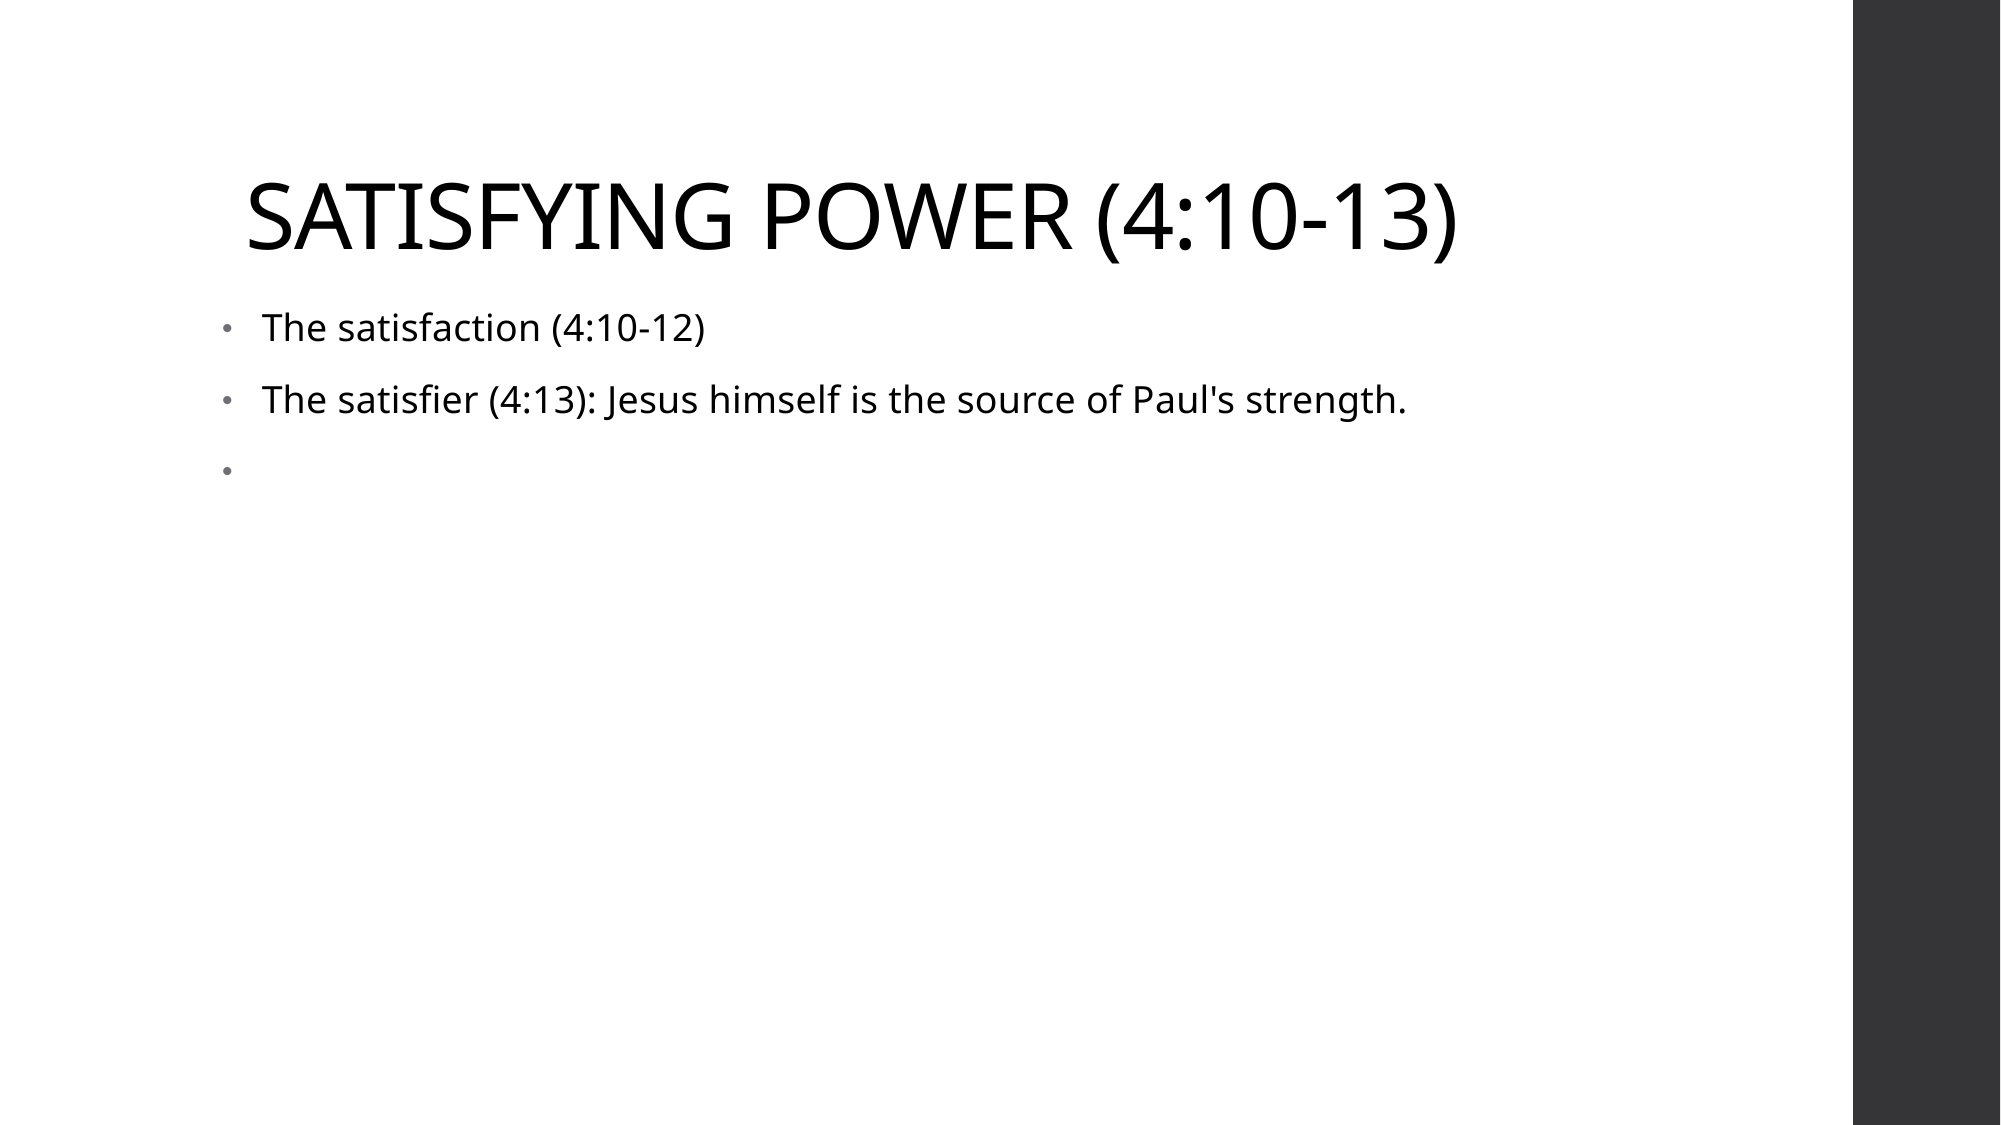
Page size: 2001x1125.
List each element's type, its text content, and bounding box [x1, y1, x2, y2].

title SATISFYING POWER (4:10-13) [206, 60, 1797, 278]
list The satisfaction (4:10-12) The satisfier (4:13): Jesus himself is the source of Paul's strength. [206, 299, 1617, 1014]
